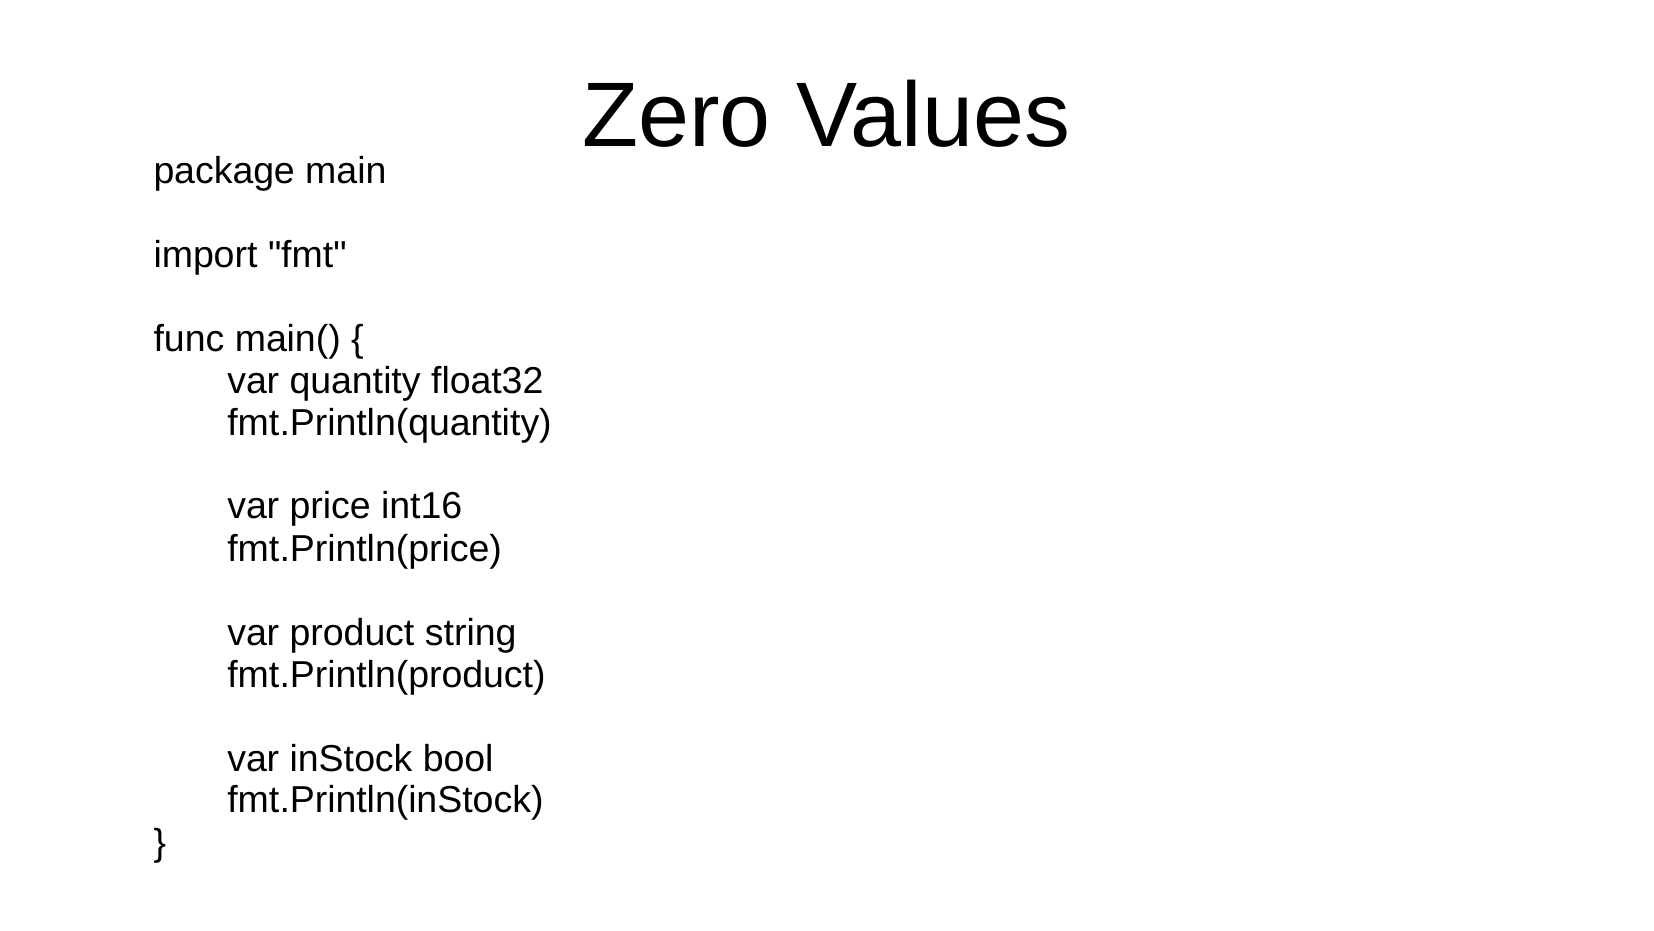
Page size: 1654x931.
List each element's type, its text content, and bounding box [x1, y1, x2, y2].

title Zero Values [82, 37, 1571, 193]
text_box package main import "fmt" func main() { var quantity float32 fmt.Println(quantity) var price int16 fmt.Println(price) var product string fmt.Println(product) var inStock bool fmt.Println(inStock) } [138, 141, 567, 871]
